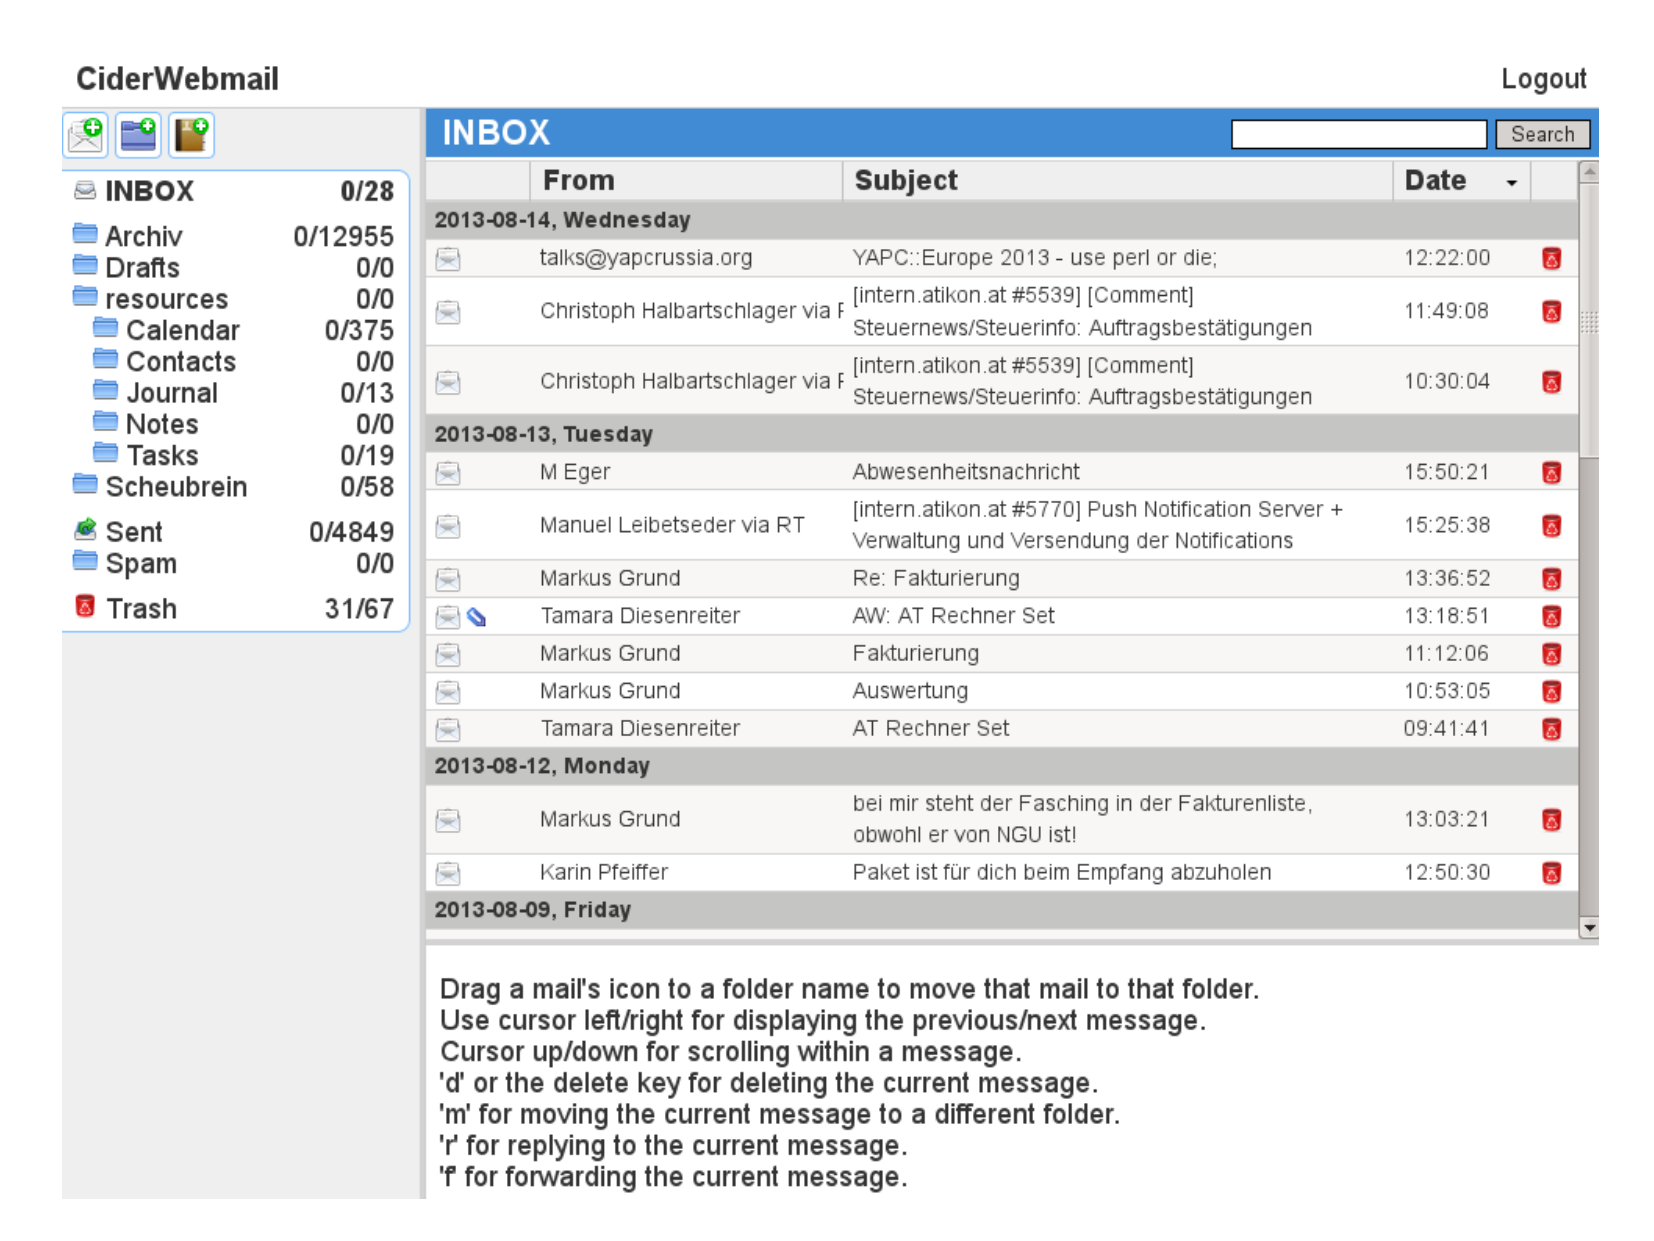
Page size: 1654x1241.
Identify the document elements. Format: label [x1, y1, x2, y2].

picture [62, 51, 1599, 1199]
